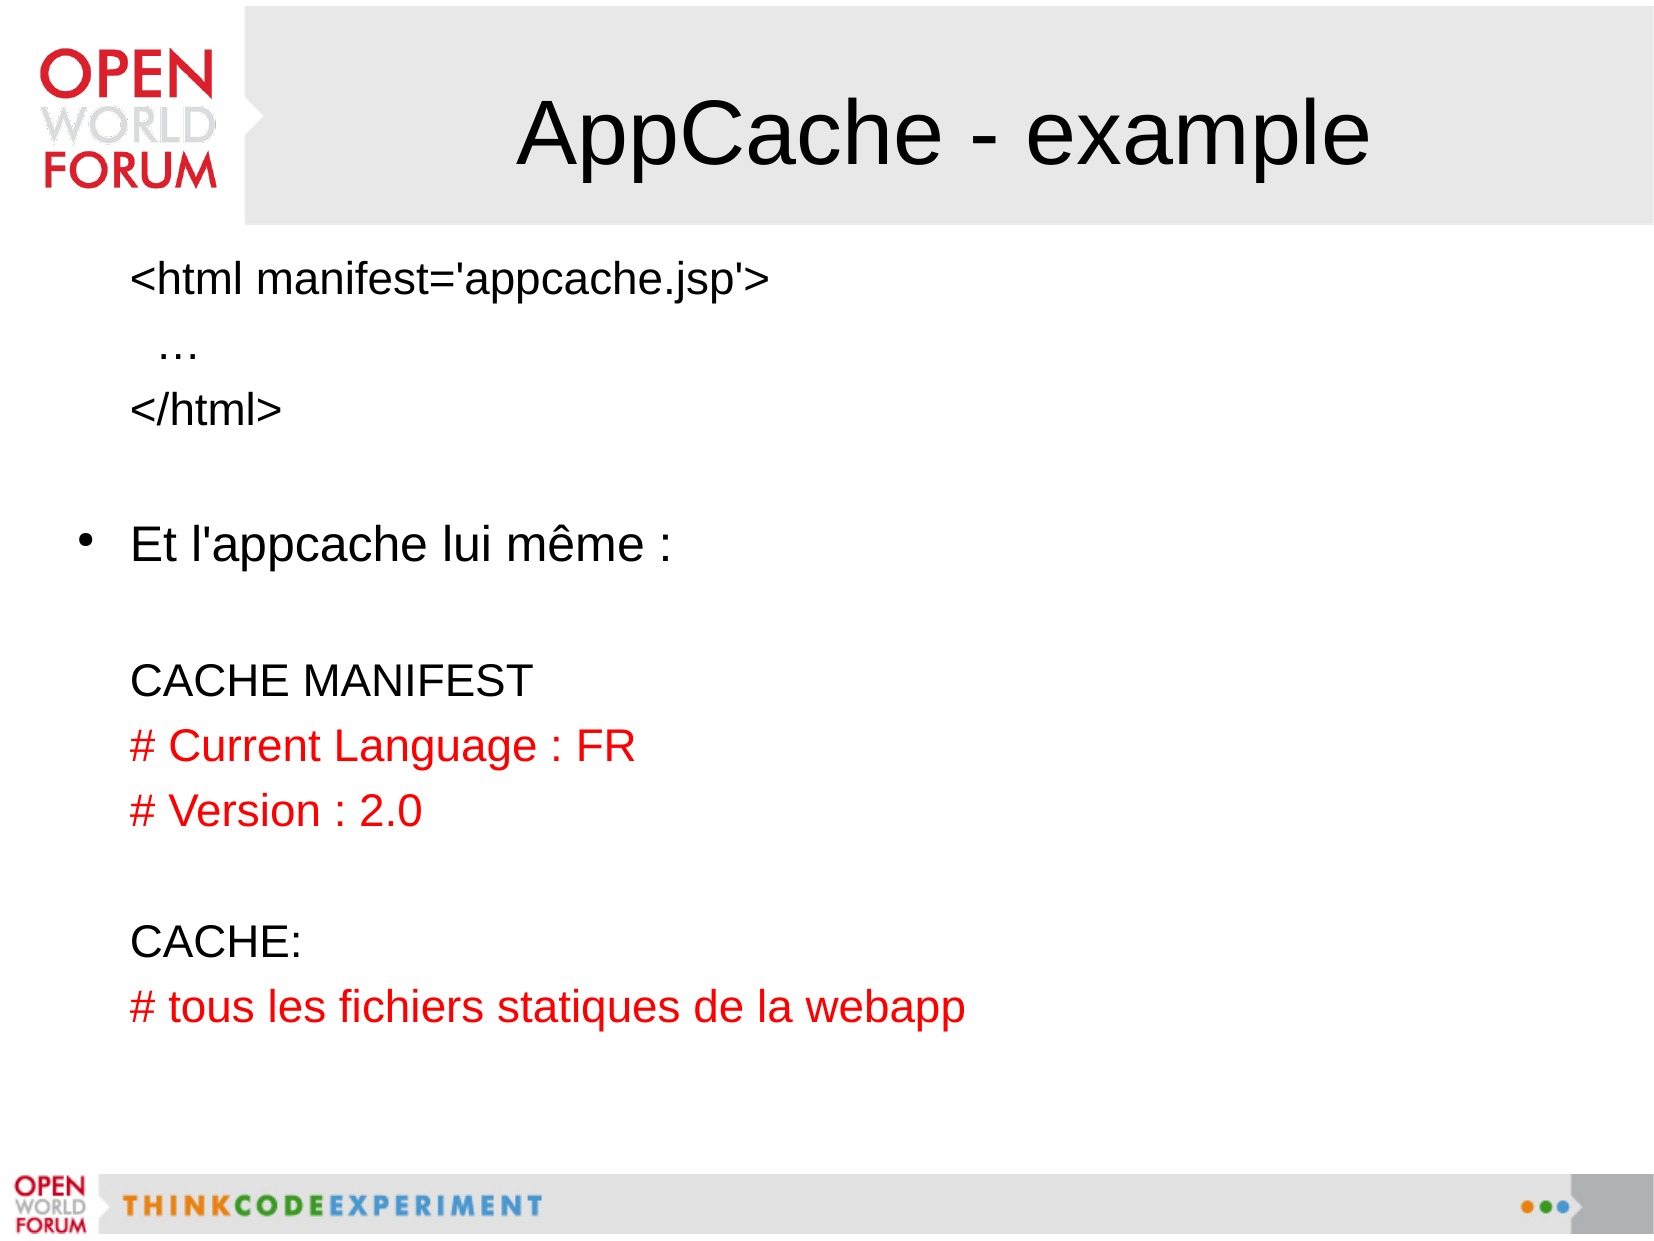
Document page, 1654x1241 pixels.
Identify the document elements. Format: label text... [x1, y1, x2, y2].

picture [0, 1174, 1654, 1234]
title AppCache - example [295, 29, 1595, 237]
picture [11, 6, 1654, 225]
list <html manifest='appcache.jsp'> … </html> Et l'appcache lui même : CACHE MANIFEST # Current Language : FR # Version : 2.0 CACHE: # tous les fichiers statiques de la webapp [59, 265, 1548, 1115]
